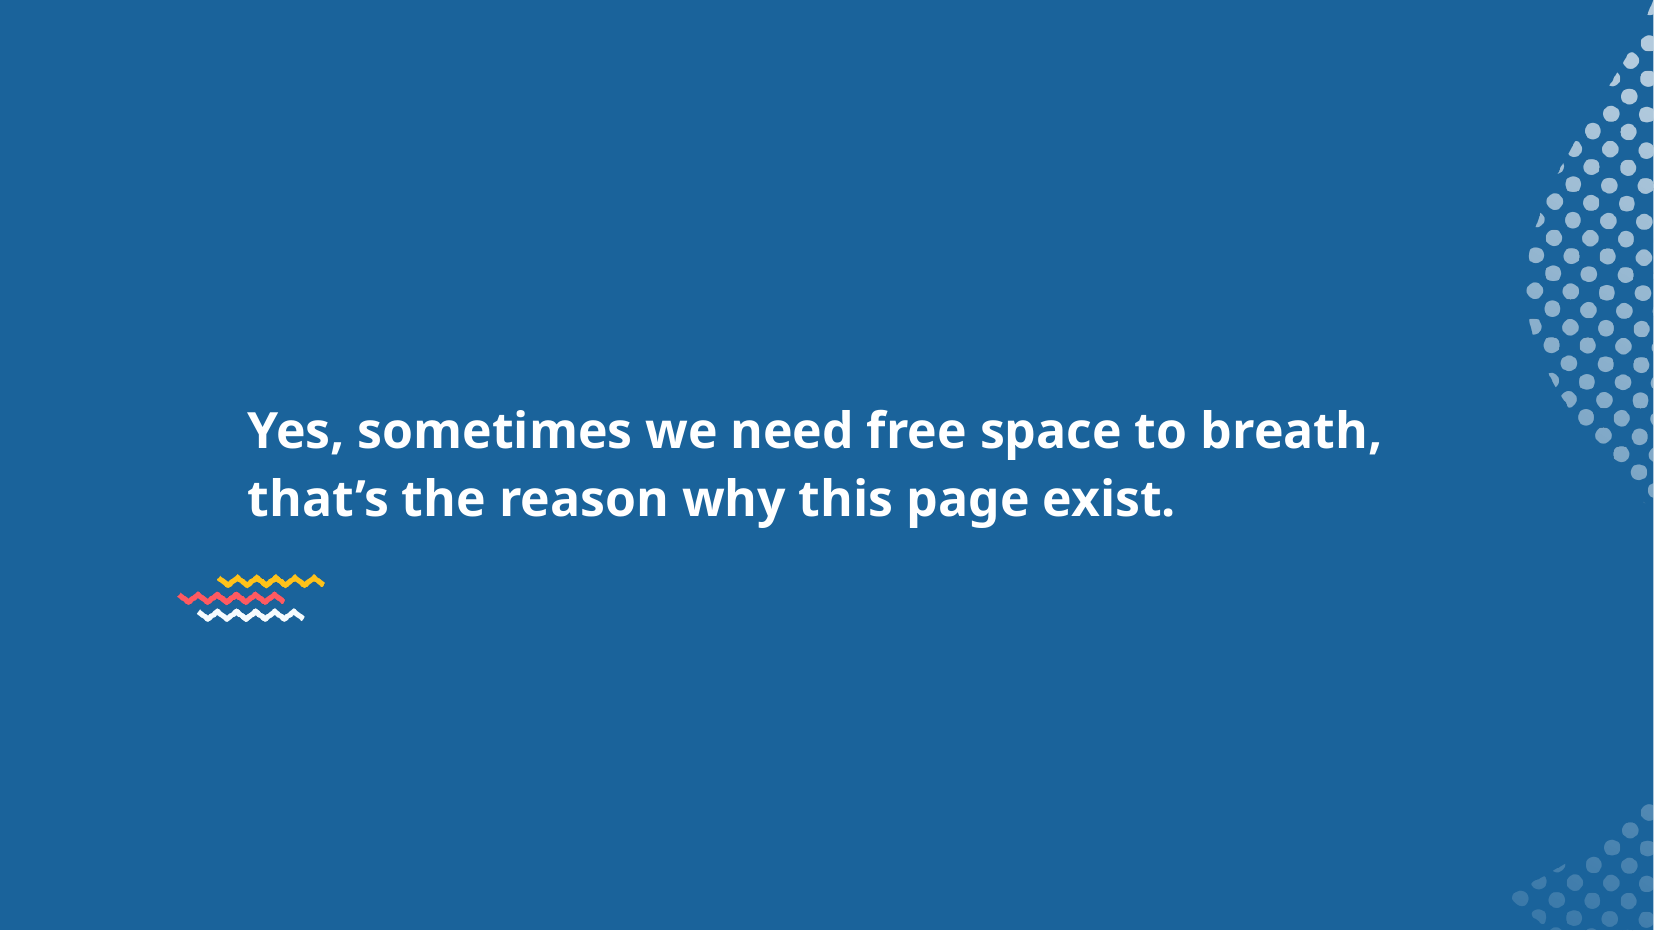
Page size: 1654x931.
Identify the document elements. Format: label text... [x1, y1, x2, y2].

text_box Yes, sometimes we need free space to breath, that’s the reason why this page exist. [232, 387, 1477, 615]
picture [177, 574, 325, 622]
picture [1512, 0, 1654, 931]
